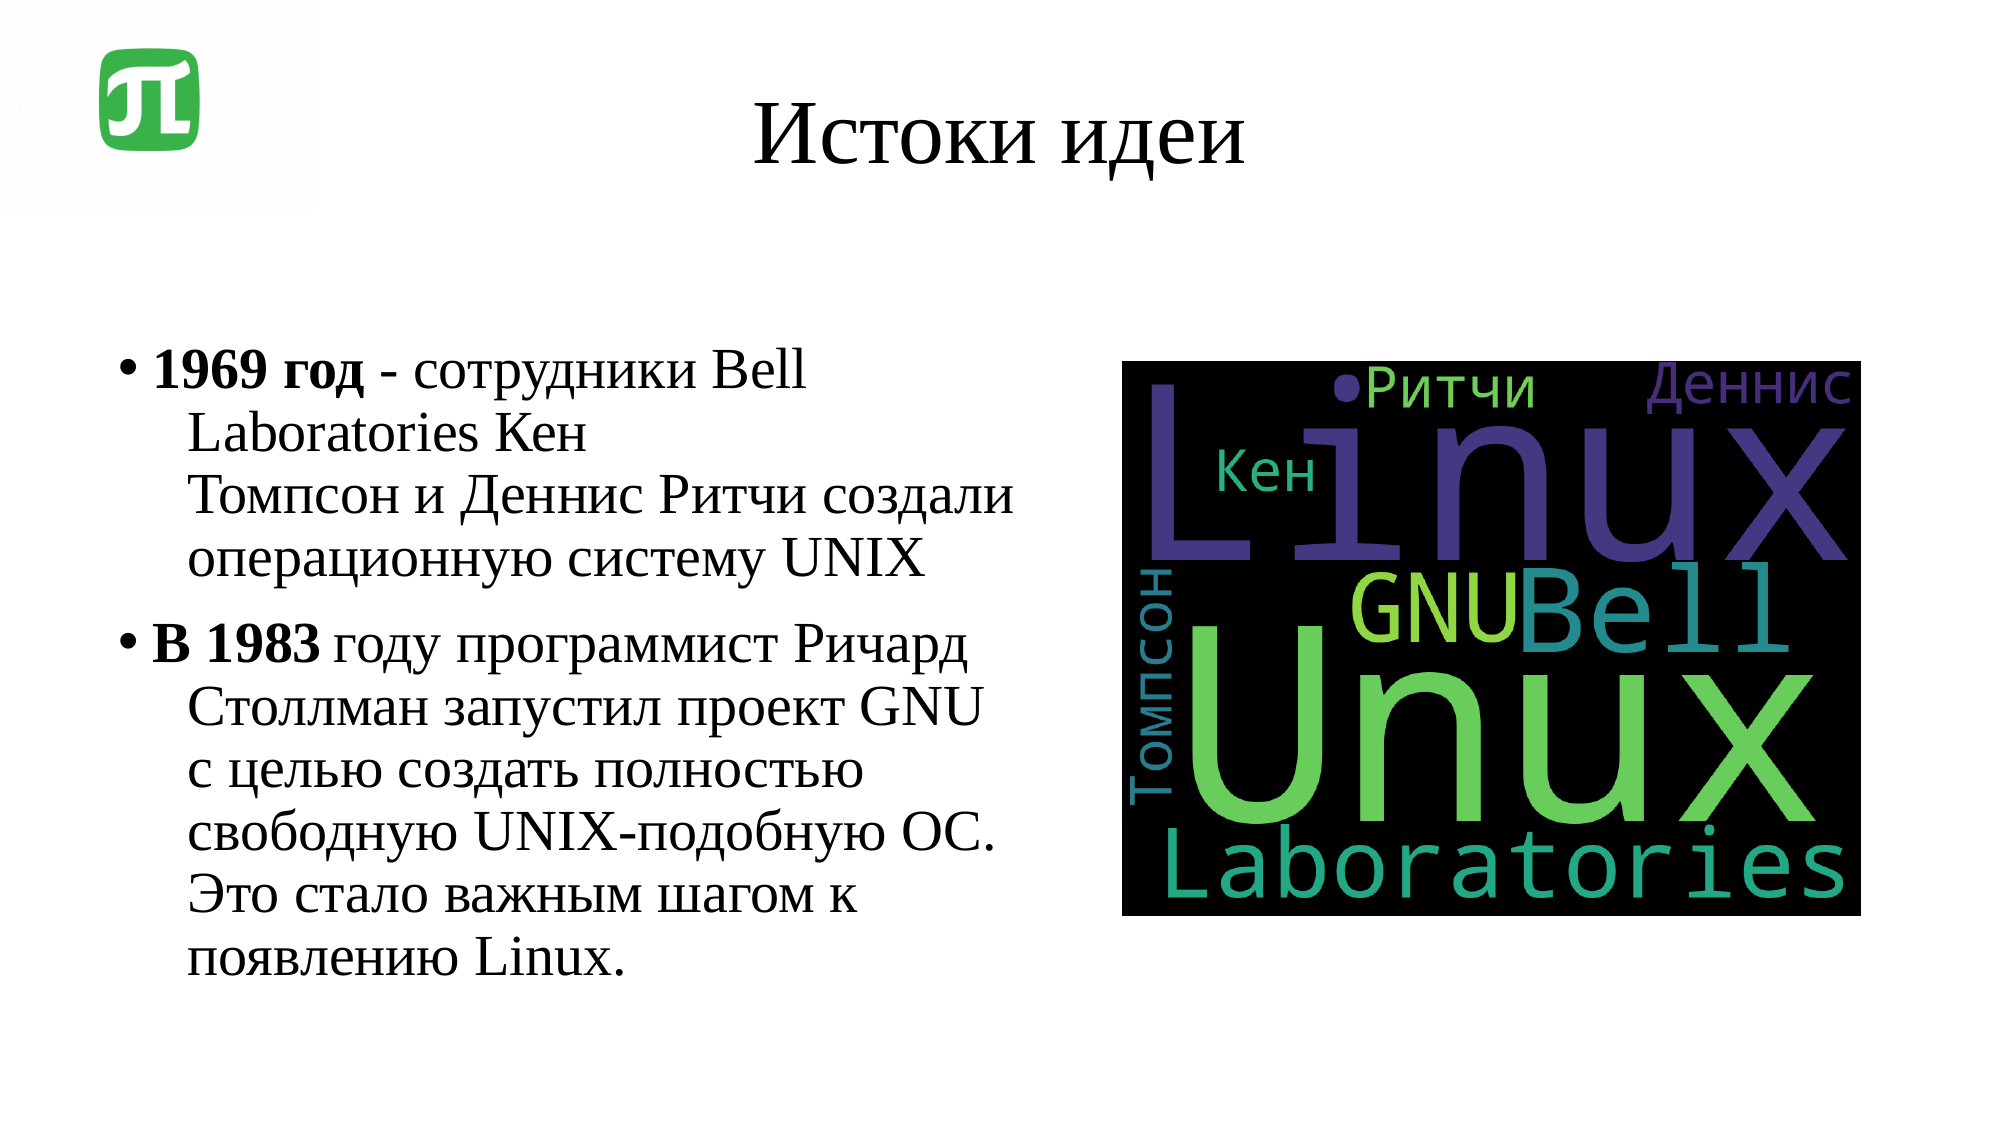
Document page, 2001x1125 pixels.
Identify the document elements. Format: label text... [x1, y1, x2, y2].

list 1969 год - сотрудники Bell Laboratories Кен Томпсон и Деннис Ритчи создали операционную систему UNIX В 1983 году программист Ричард Столлман запустил проект GNU с целью создать полностью свободную UNIX‑подобную ОС. Это стало важным шагом к появлению Linux. [103, 331, 1034, 1063]
title Истоки идеи [137, 24, 1863, 243]
picture [1122, 361, 1861, 916]
picture [0, 0, 315, 211]
